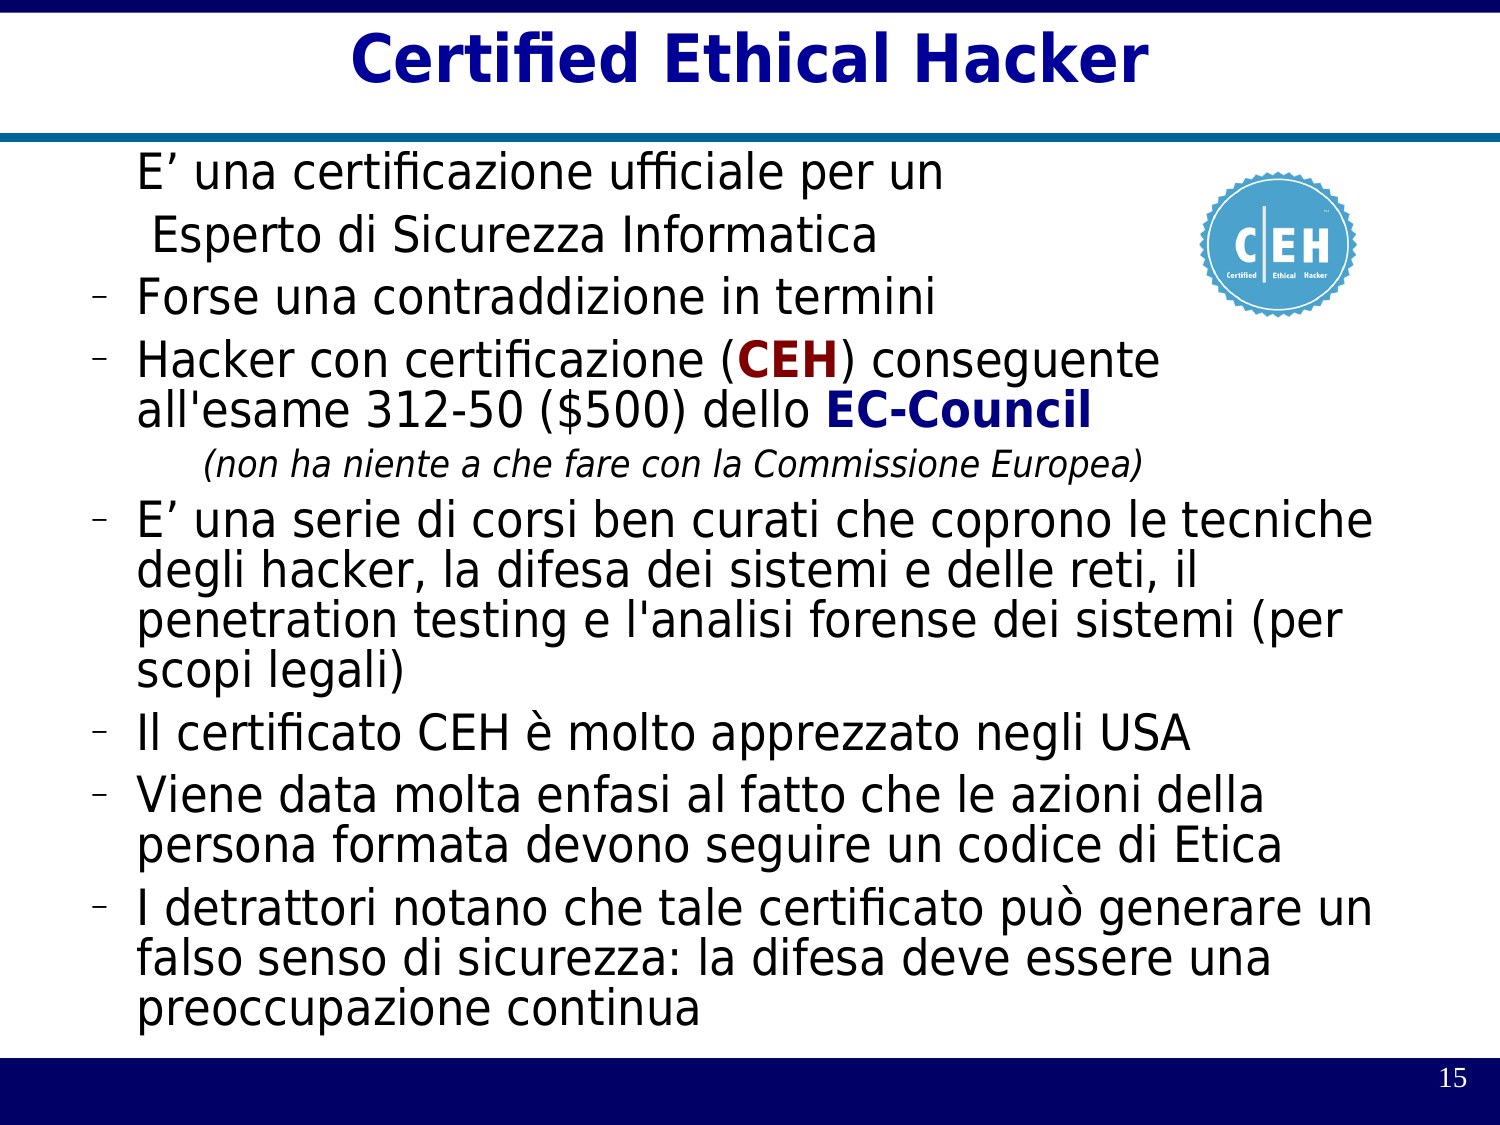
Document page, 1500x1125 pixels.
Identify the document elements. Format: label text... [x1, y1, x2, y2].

list E’ una certificazione ufficiale per un Esperto di Sicurezza Informatica Forse una contraddizione in termini Hacker con certificazione (CEH) conseguente all'esame 312-50 ($500) dello EC-Council (non ha niente a che fare con la Commissione Europea) E’ una serie di corsi ben curati che coprono le tecniche degli hacker, la difesa dei sistemi e delle reti, il penetration testing e l'analisi forense dei sistemi (per scopi legali) Il certificato CEH è molto apprezzato negli USA Viene data molta enfasi al fatto che le azioni della persona formata devono seguire un codice di Etica I detrattori notano che tale certificato può generare un falso senso di sicurezza: la difesa deve essere una preoccupazione continua [15, 150, 1391, 1044]
picture [1186, 164, 1366, 325]
title Certified Ethical Hacker [62, 0, 1438, 126]
